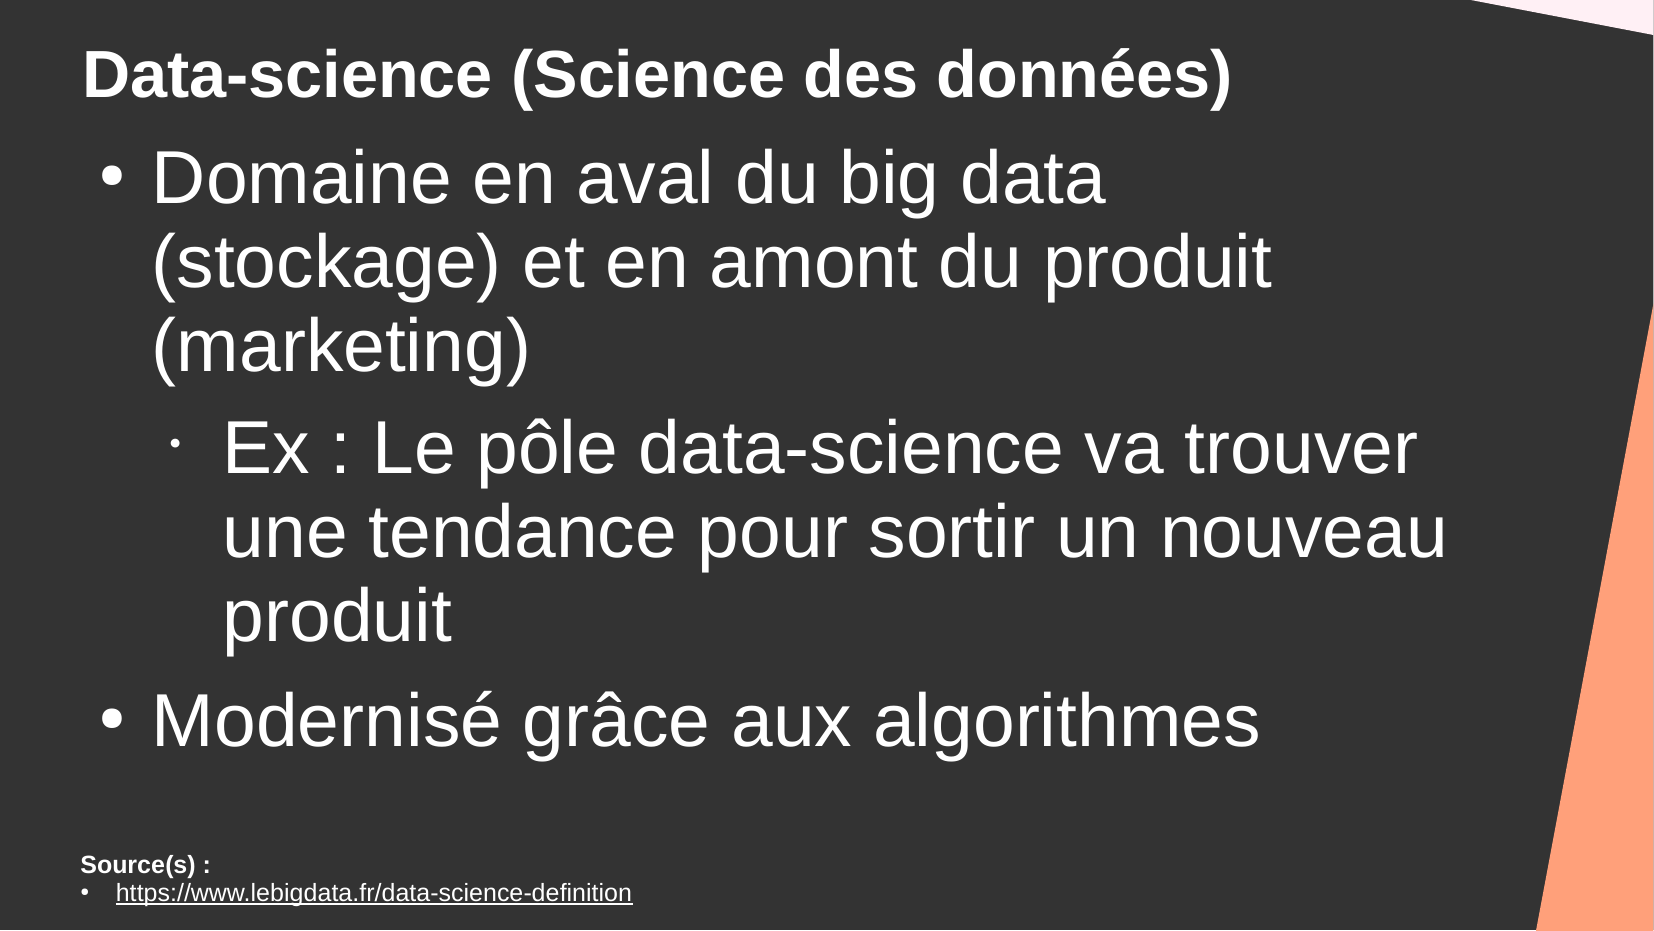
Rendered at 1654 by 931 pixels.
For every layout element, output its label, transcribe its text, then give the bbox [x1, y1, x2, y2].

text_box [1470, 0, 1654, 36]
title Data-science (Science des données) [82, 37, 1571, 115]
list Domaine en aval du big data (stockage) et en amont du produit (marketing) Ex : Le pôle data-science va trouver une tendance pour sortir un nouveau produit Modernisé grâce aux algorithmes [80, 135, 1453, 815]
text_box Source(s) : https://www.lebigdata.fr/data-science-definition [65, 843, 1482, 915]
text_box [1535, 300, 1654, 931]
